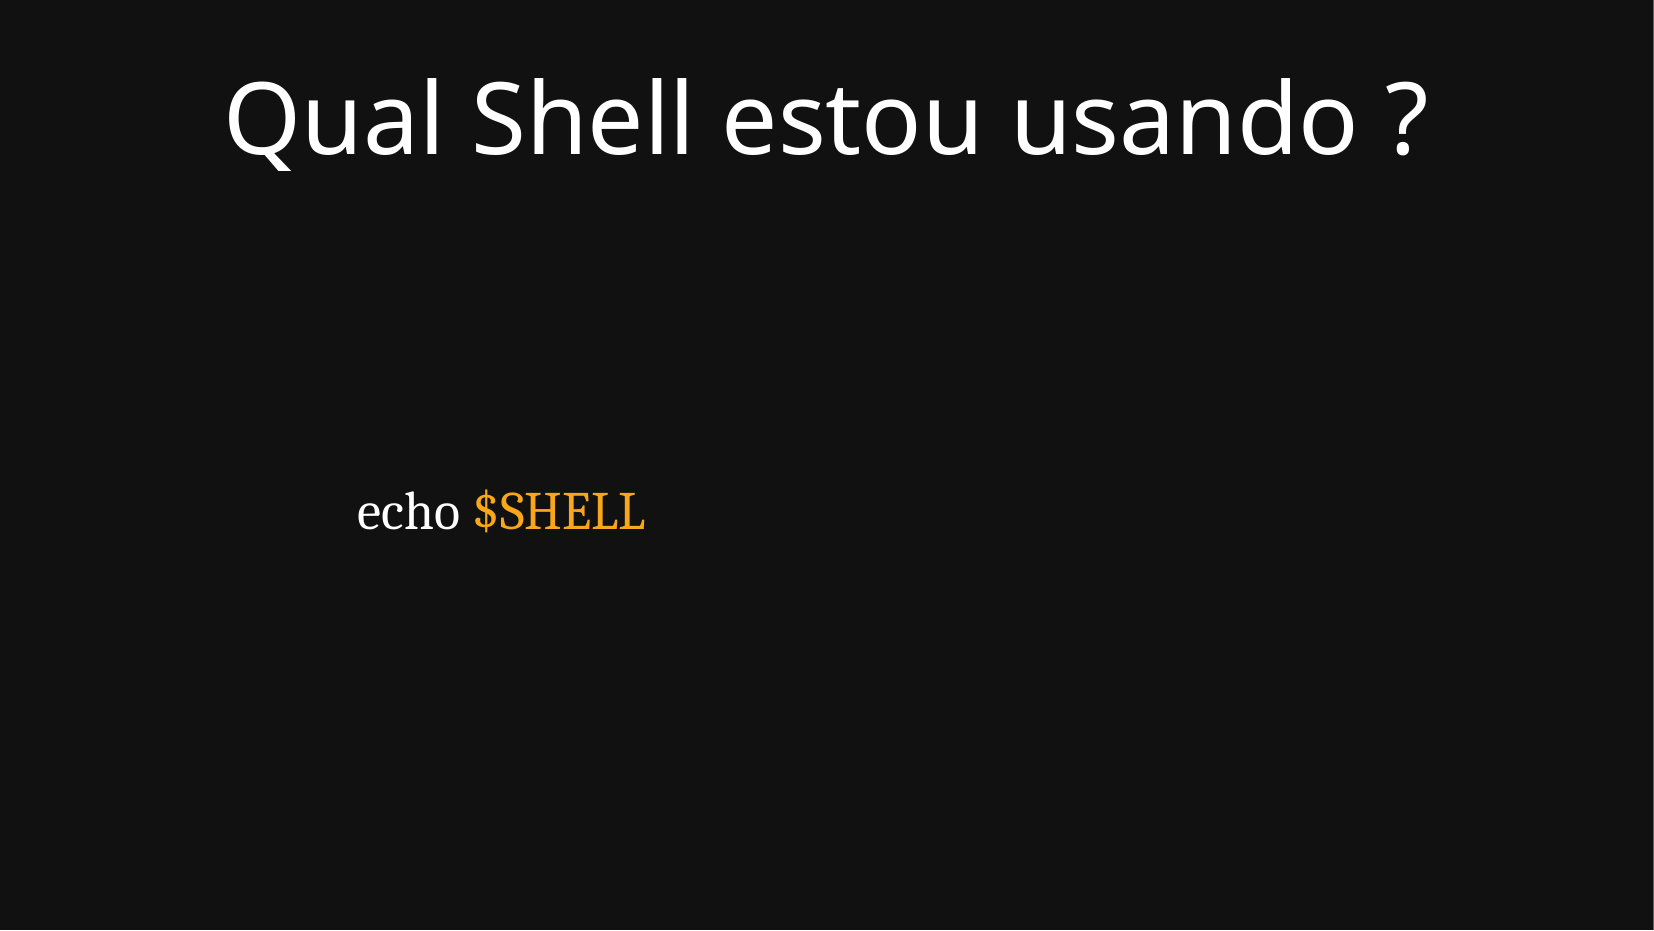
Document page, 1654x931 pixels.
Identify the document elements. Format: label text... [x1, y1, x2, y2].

text_box echo $SHELL [330, 472, 674, 551]
text_box Qual Shell estou usando ? [82, 36, 1571, 193]
